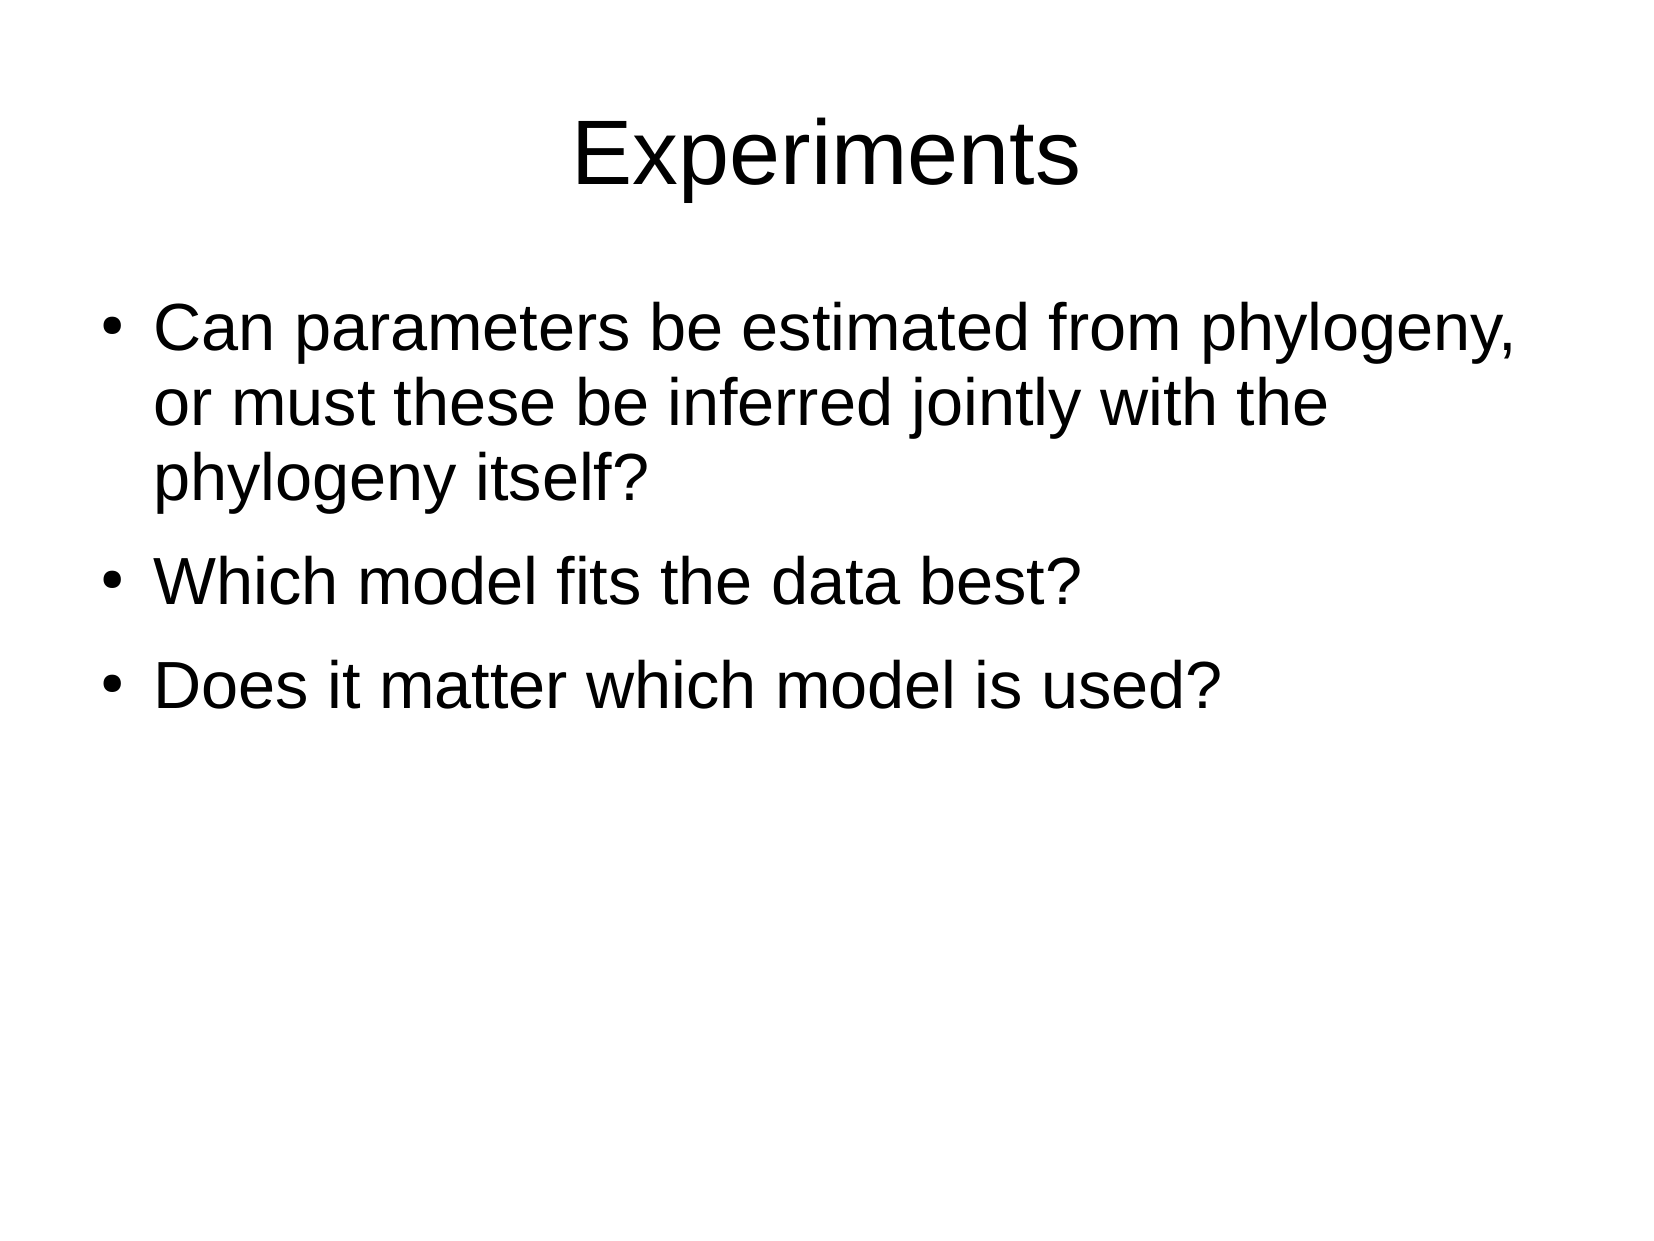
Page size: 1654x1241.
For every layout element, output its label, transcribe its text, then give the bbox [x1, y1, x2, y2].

list Can parameters be estimated from phylogeny, or must these be inferred jointly with the phylogeny itself? Which model fits the data best? Does it matter which model is used? [82, 290, 1571, 1010]
title Experiments [82, 49, 1571, 257]
